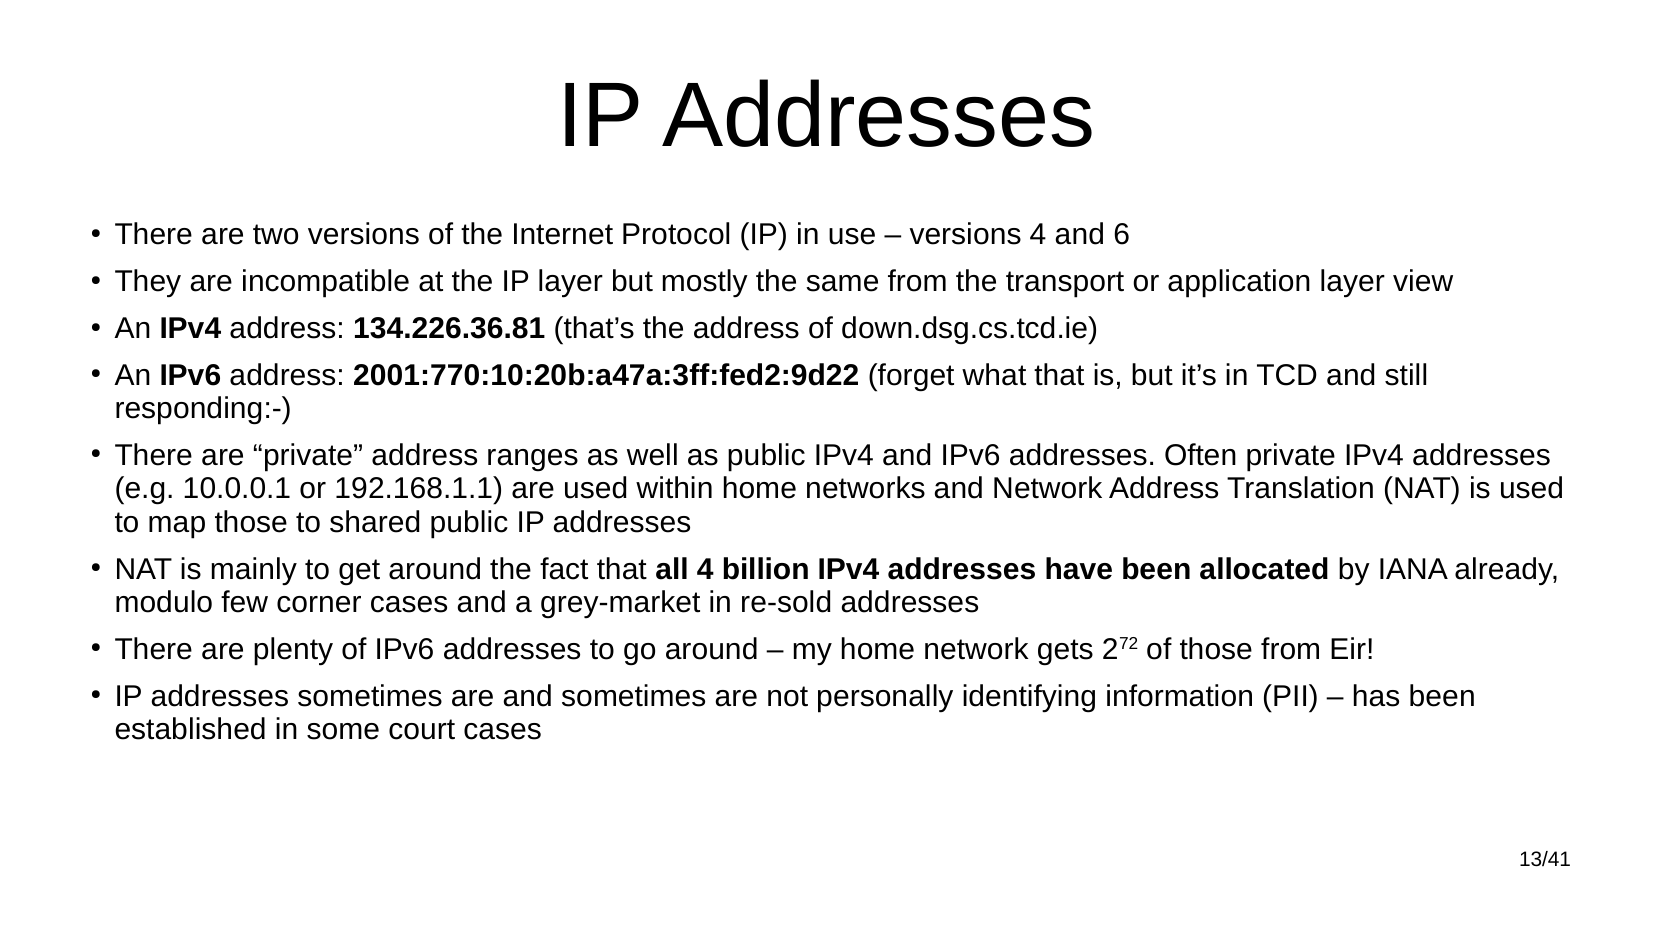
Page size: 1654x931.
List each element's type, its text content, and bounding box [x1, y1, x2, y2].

title IP Addresses [82, 37, 1571, 193]
list There are two versions of the Internet Protocol (IP) in use – versions 4 and 6 They are incompatible at the IP layer but mostly the same from the transport or application layer view An IPv4 address: 134.226.36.81 (that’s the address of down.dsg.cs.tcd.ie) An IPv6 address: 2001:770:10:20b:a47a:3ff:fed2:9d22 (forget what that is, but it’s in TCD and still responding:-) There are “private” address ranges as well as public IPv4 and IPv6 addresses. Often private IPv4 addresses (e.g. 10.0.0.1 or 192.168.1.1) are used within home networks and Network Address Translation (NAT) is used to map those to shared public IP addresses NAT is mainly to get around the fact that all 4 billion IPv4 addresses have been allocated by IANA already, modulo few corner cases and a grey-market in re-sold addresses There are plenty of IPv6 addresses to go around – my home network gets 272 of those from Eir! IP addresses sometimes are and sometimes are not personally identifying information (PII) – has been established in some court cases [82, 217, 1576, 758]
